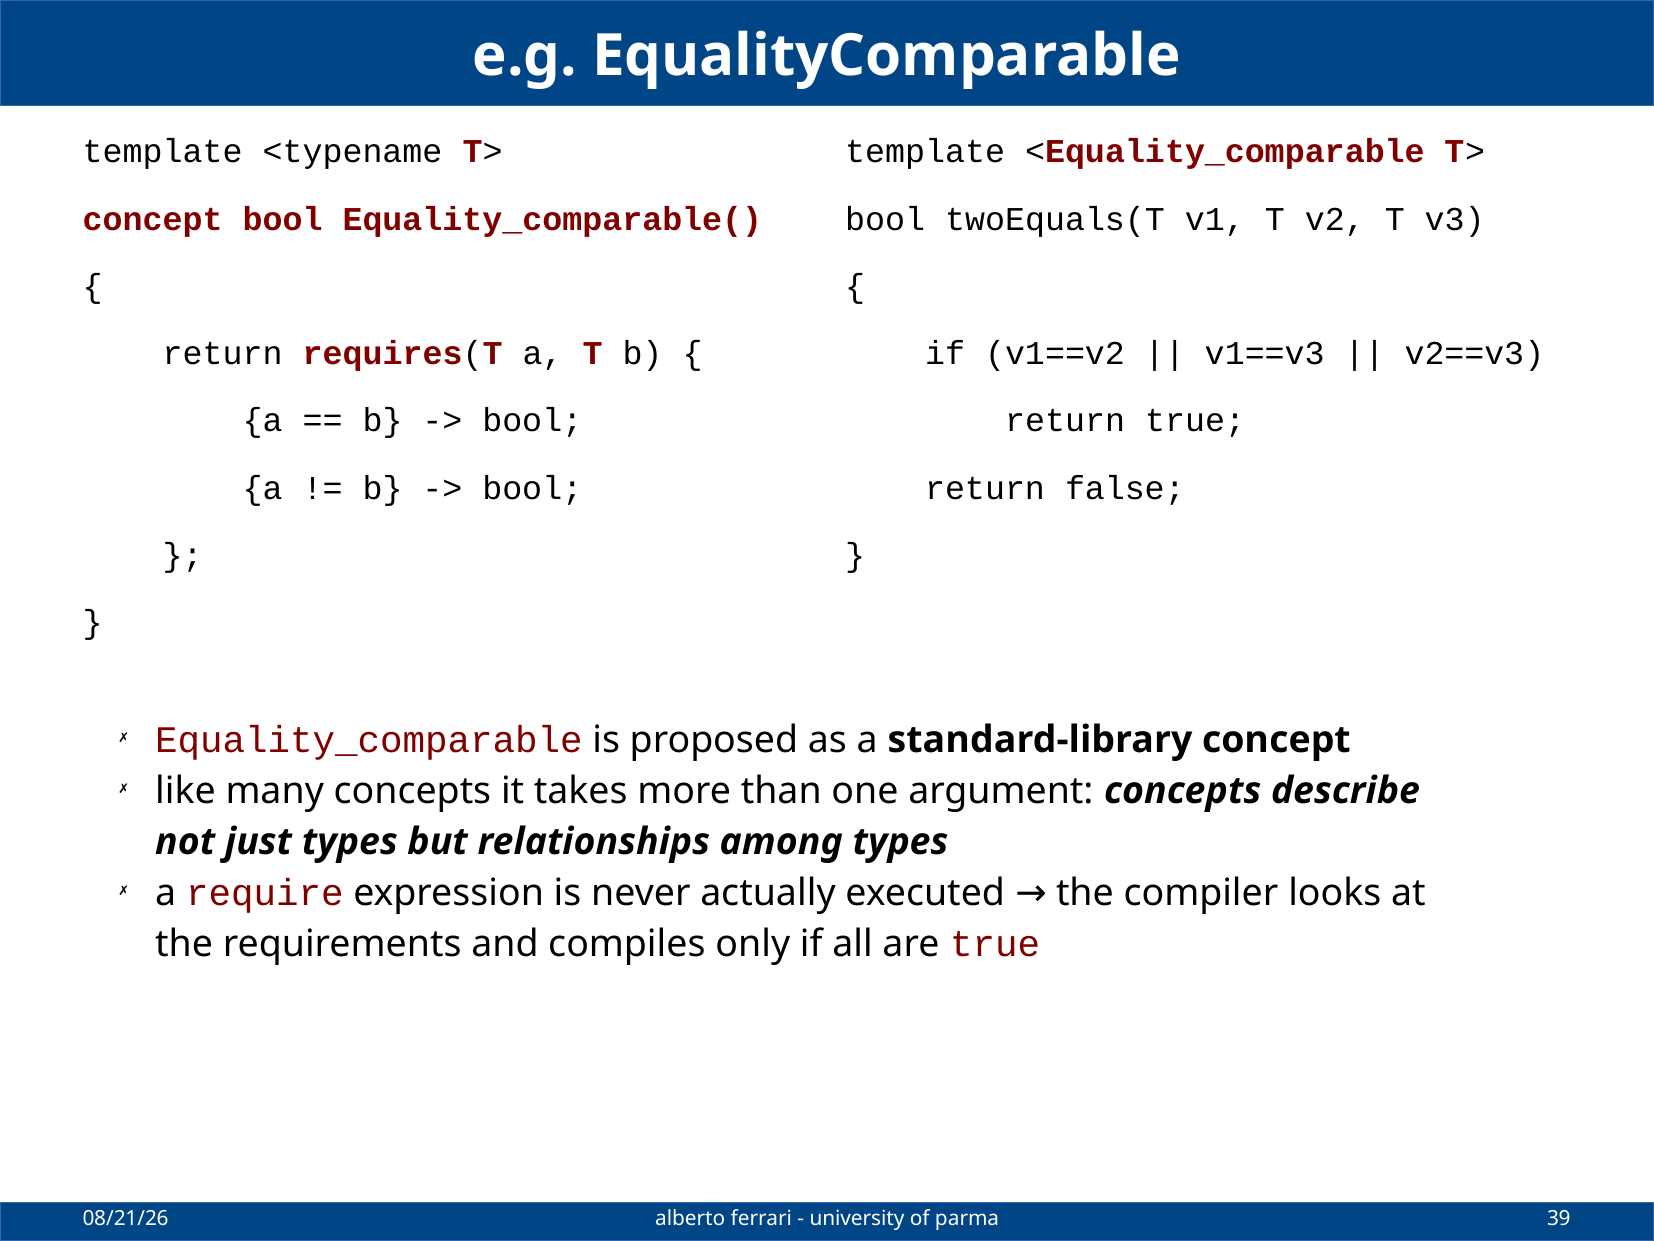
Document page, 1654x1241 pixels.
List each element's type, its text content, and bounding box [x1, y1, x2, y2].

text_box Equality_comparable is proposed as a standard-library concept like many concepts it takes more than one argument: concepts describe not just types but relationships among types a require expression is never actually executed → the compiler looks at the requirements and compiles only if all are true [105, 705, 1486, 1004]
title e.g. EqualityComparable [0, 0, 1654, 106]
list template <Equality_comparable T> bool twoEquals(T v1, T v2, T v3) { if (v1==v2 || v1==v3 || v2==v3) return true; return false; } [845, 135, 1572, 855]
list template <typename T> concept bool Equality_comparable() { return requires(T a, T b) { {a == b} -> bool; {a != b} -> bool; }; } [82, 135, 809, 855]
